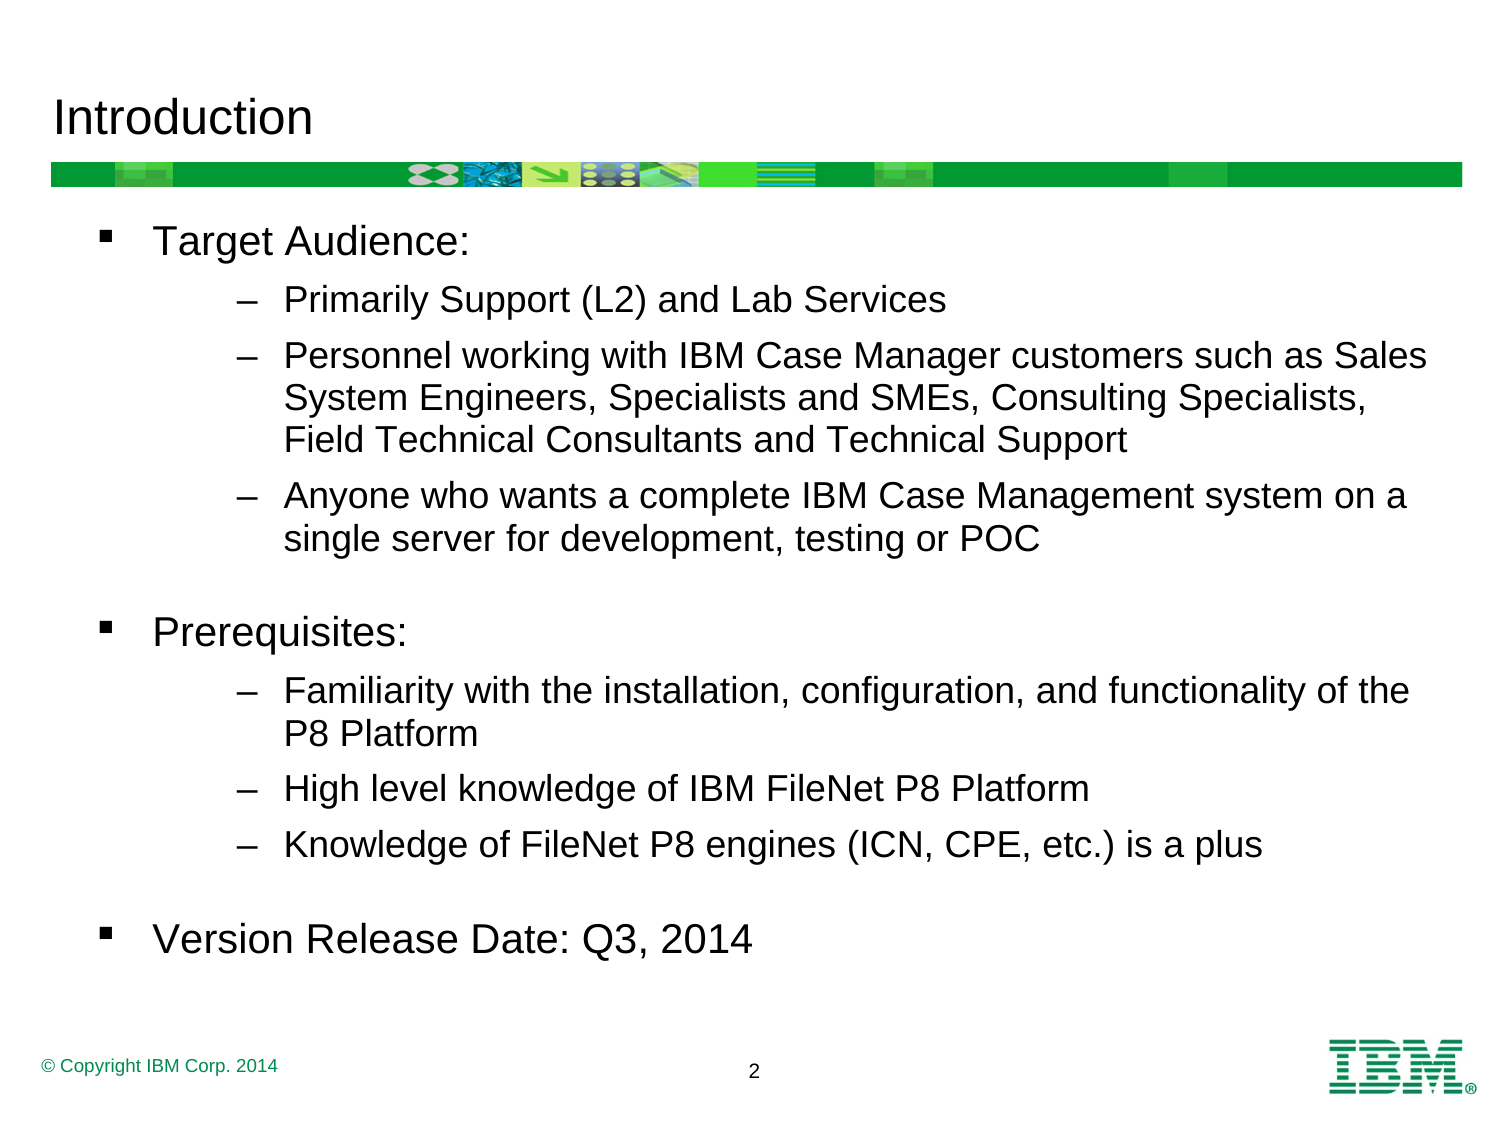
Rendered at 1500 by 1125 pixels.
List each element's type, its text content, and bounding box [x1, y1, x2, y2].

picture [1327, 1037, 1479, 1096]
title Introduction [37, 45, 1388, 188]
list Target Audience: Primarily Support (L2) and Lab Services Personnel working with IBM Case Manager customers such as Sales System Engineers, Specialists and SMEs, Consulting Specialists, Field Technical Consultants and Technical Support Anyone who wants a complete IBM Case Management system on a single server for development, testing or POC Prerequisites: Familiarity with the installation, configuration, and functionality of the P8 Platform High level knowledge of IBM FileNet P8 Platform Knowledge of FileNet P8 engines (ICN, CPE, etc.) is a plus Version Release Date: Q3, 2014 [24, 208, 1463, 1038]
picture [50, 161, 1463, 189]
